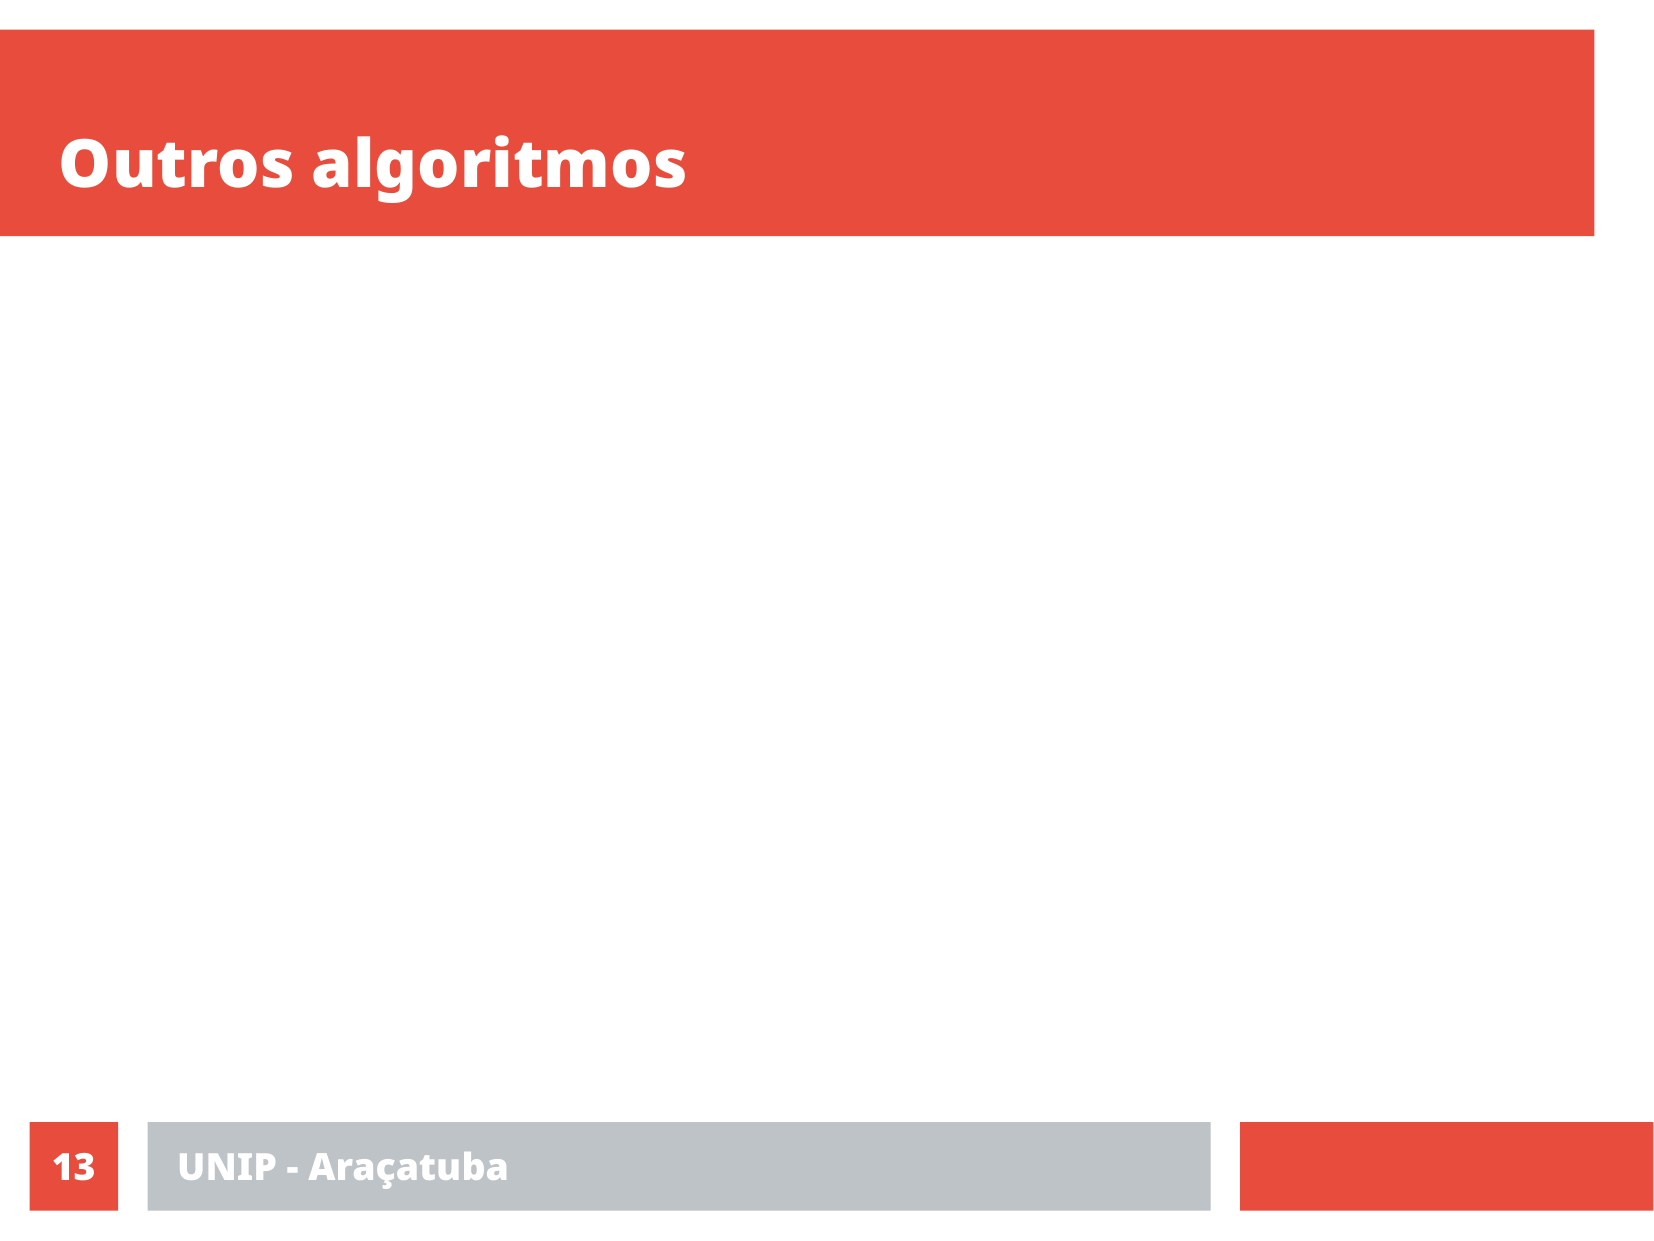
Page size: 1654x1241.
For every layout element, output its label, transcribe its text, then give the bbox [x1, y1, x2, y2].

title Outros algoritmos [59, 59, 1595, 207]
